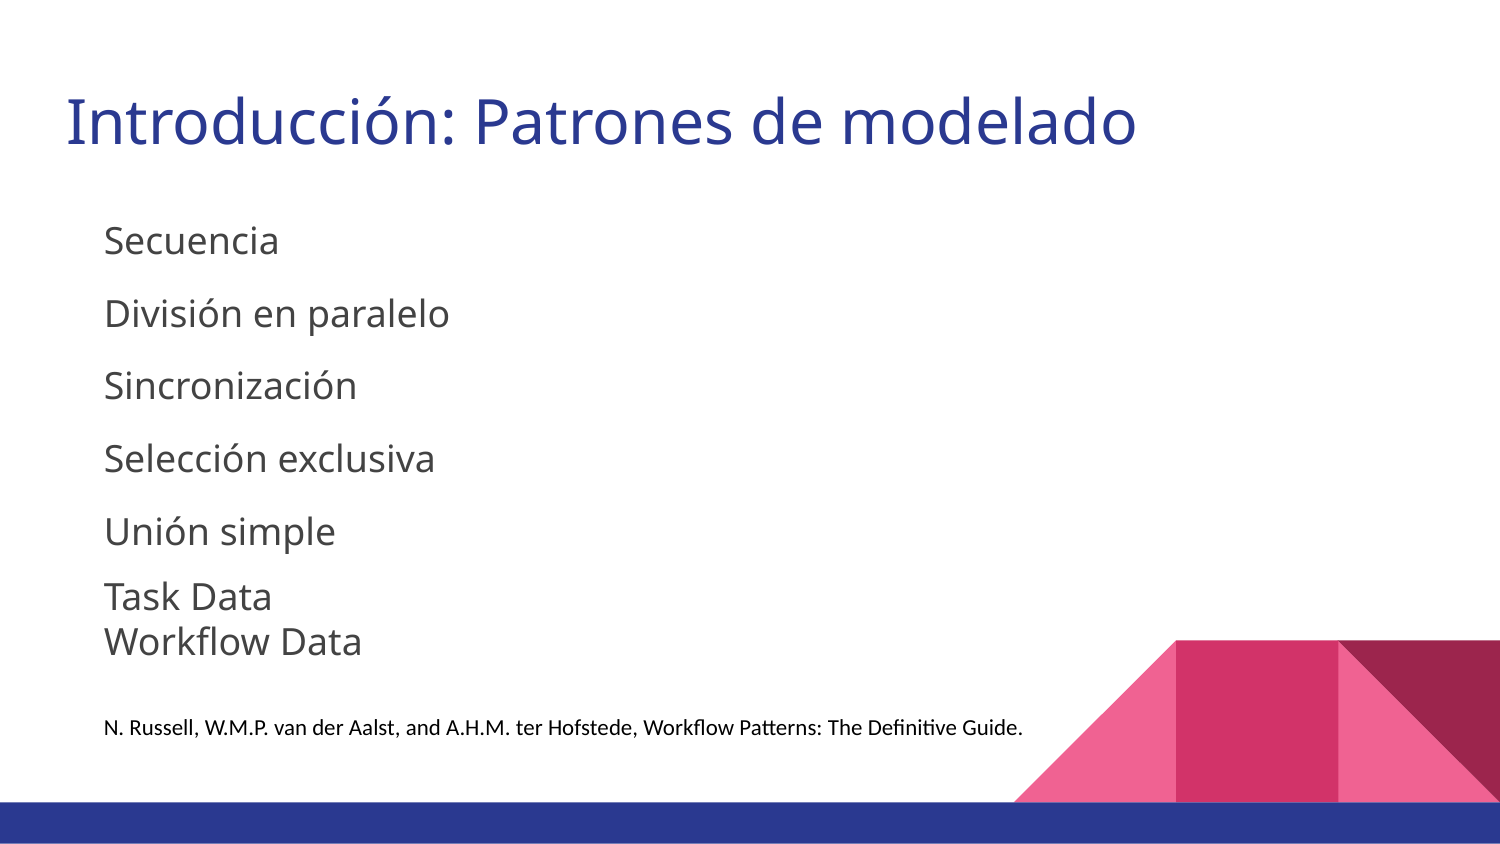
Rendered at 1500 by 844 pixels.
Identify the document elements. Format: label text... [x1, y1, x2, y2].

title Introducción: Patrones de modelado [51, 67, 1449, 167]
list Secuencia División en paralelo Sincronización Selección exclusiva Unión simple Task Data Workflow Data N. Russell, W.M.P. van der Aalst, and A.H.M. ter Hofstede, Workflow Patterns: The Definitive Guide. [51, 195, 1449, 737]
